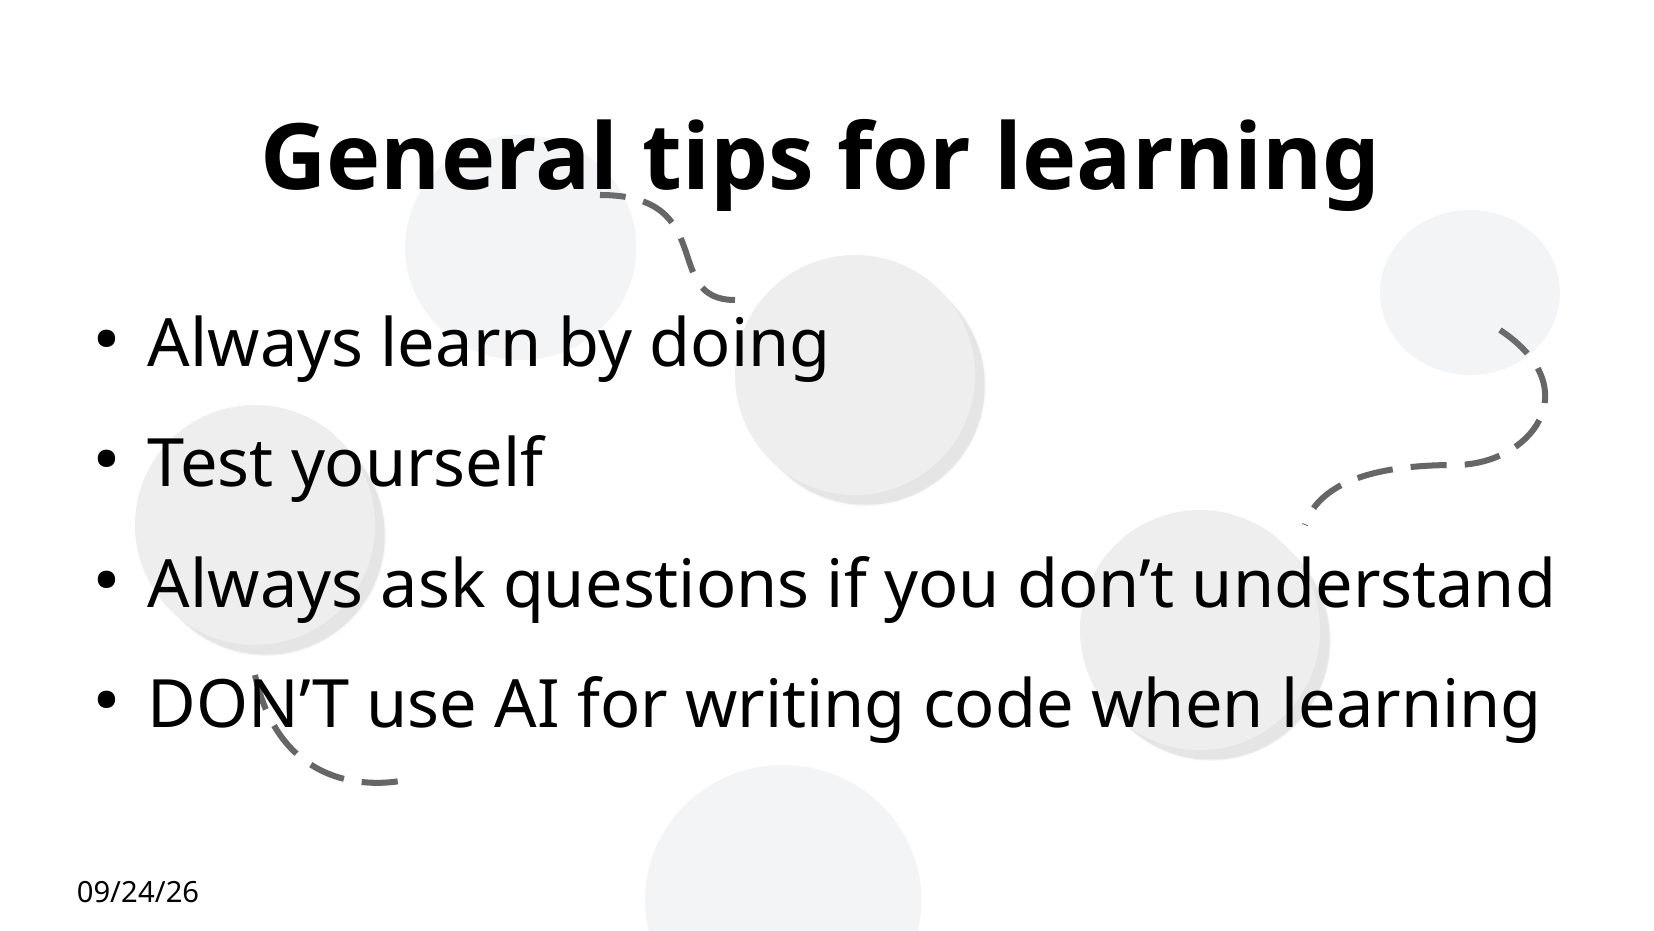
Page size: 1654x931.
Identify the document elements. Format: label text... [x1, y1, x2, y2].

title General tips for learning [76, 76, 1565, 233]
list Always learn by doing Test yourself Always ask questions if you don’t understand DON’T use AI for writing code when learning [76, 295, 1565, 835]
